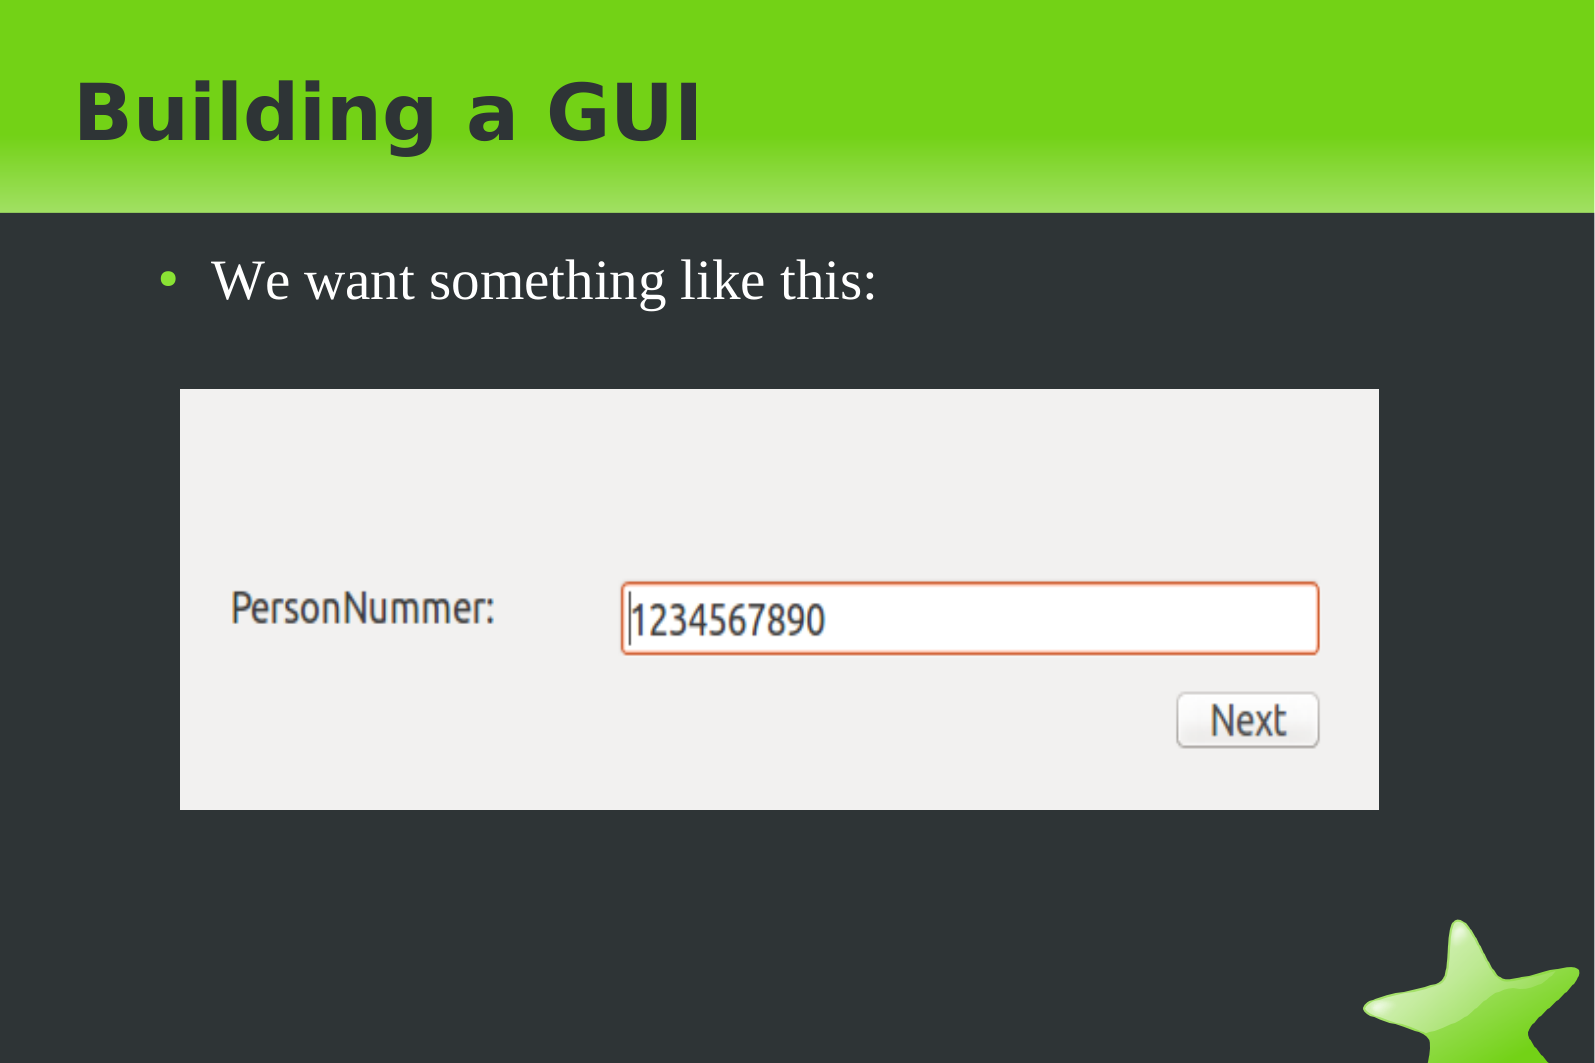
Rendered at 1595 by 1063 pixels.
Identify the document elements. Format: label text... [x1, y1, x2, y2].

picture [0, 0, 1595, 1063]
title Building a GUI [74, 25, 1510, 203]
list We want something like this: [79, 248, 1515, 951]
